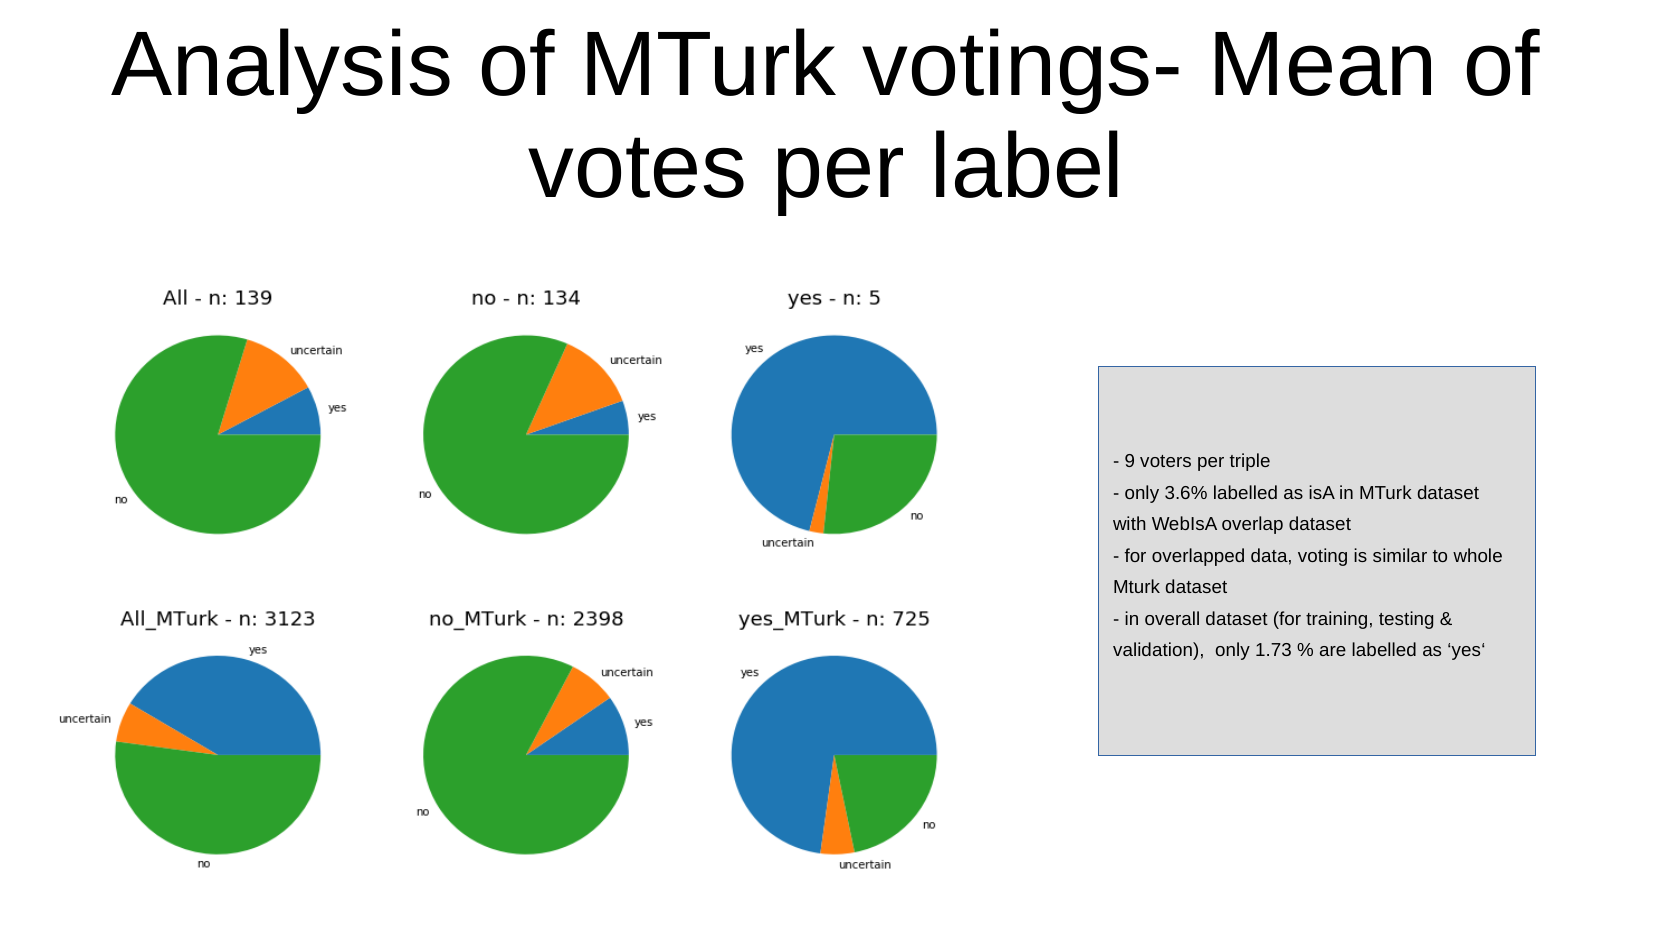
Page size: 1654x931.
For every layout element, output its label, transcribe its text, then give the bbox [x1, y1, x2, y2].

title Analysis of MTurk votings- Mean of votes per label [82, 12, 1571, 218]
text_box - 9 voters per triple - only 3.6% labelled as isA in MTurk dataset with WebIsA overlap dataset - for overlapped data, voting is similar to whole Mturk dataset - in overall dataset (for training, testing & validation), only 1.73 % are labelled as ‘yes‘ [1098, 366, 1536, 756]
picture [59, 283, 981, 875]
